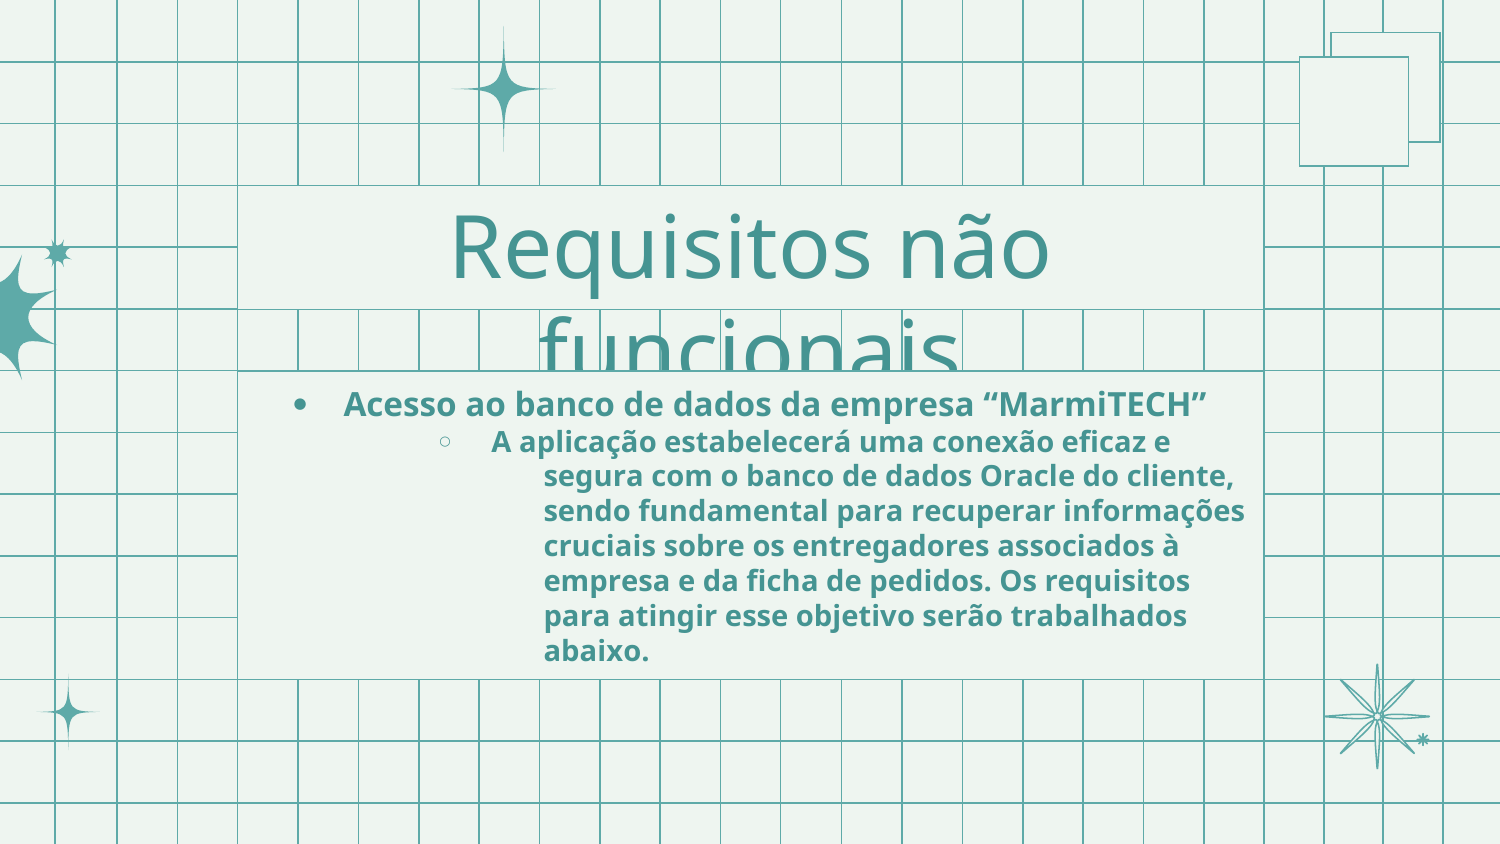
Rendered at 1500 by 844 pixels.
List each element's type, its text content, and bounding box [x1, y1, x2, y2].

text_box [451, 25, 556, 153]
subtitle Acesso ao banco de dados da empresa “MarmiTECH” A aplicação estabelecerá uma conexão eficaz e segura com o banco de dados Oracle do cliente, sendo fundamental para recuperar informações cruciais sobre os entregadores associados à empresa e da ficha de pedidos. Os requisitos para atingir esse objetivo serão trabalhados abaixo. [237, 370, 1264, 680]
title Requisitos não funcionais [237, 185, 1264, 310]
